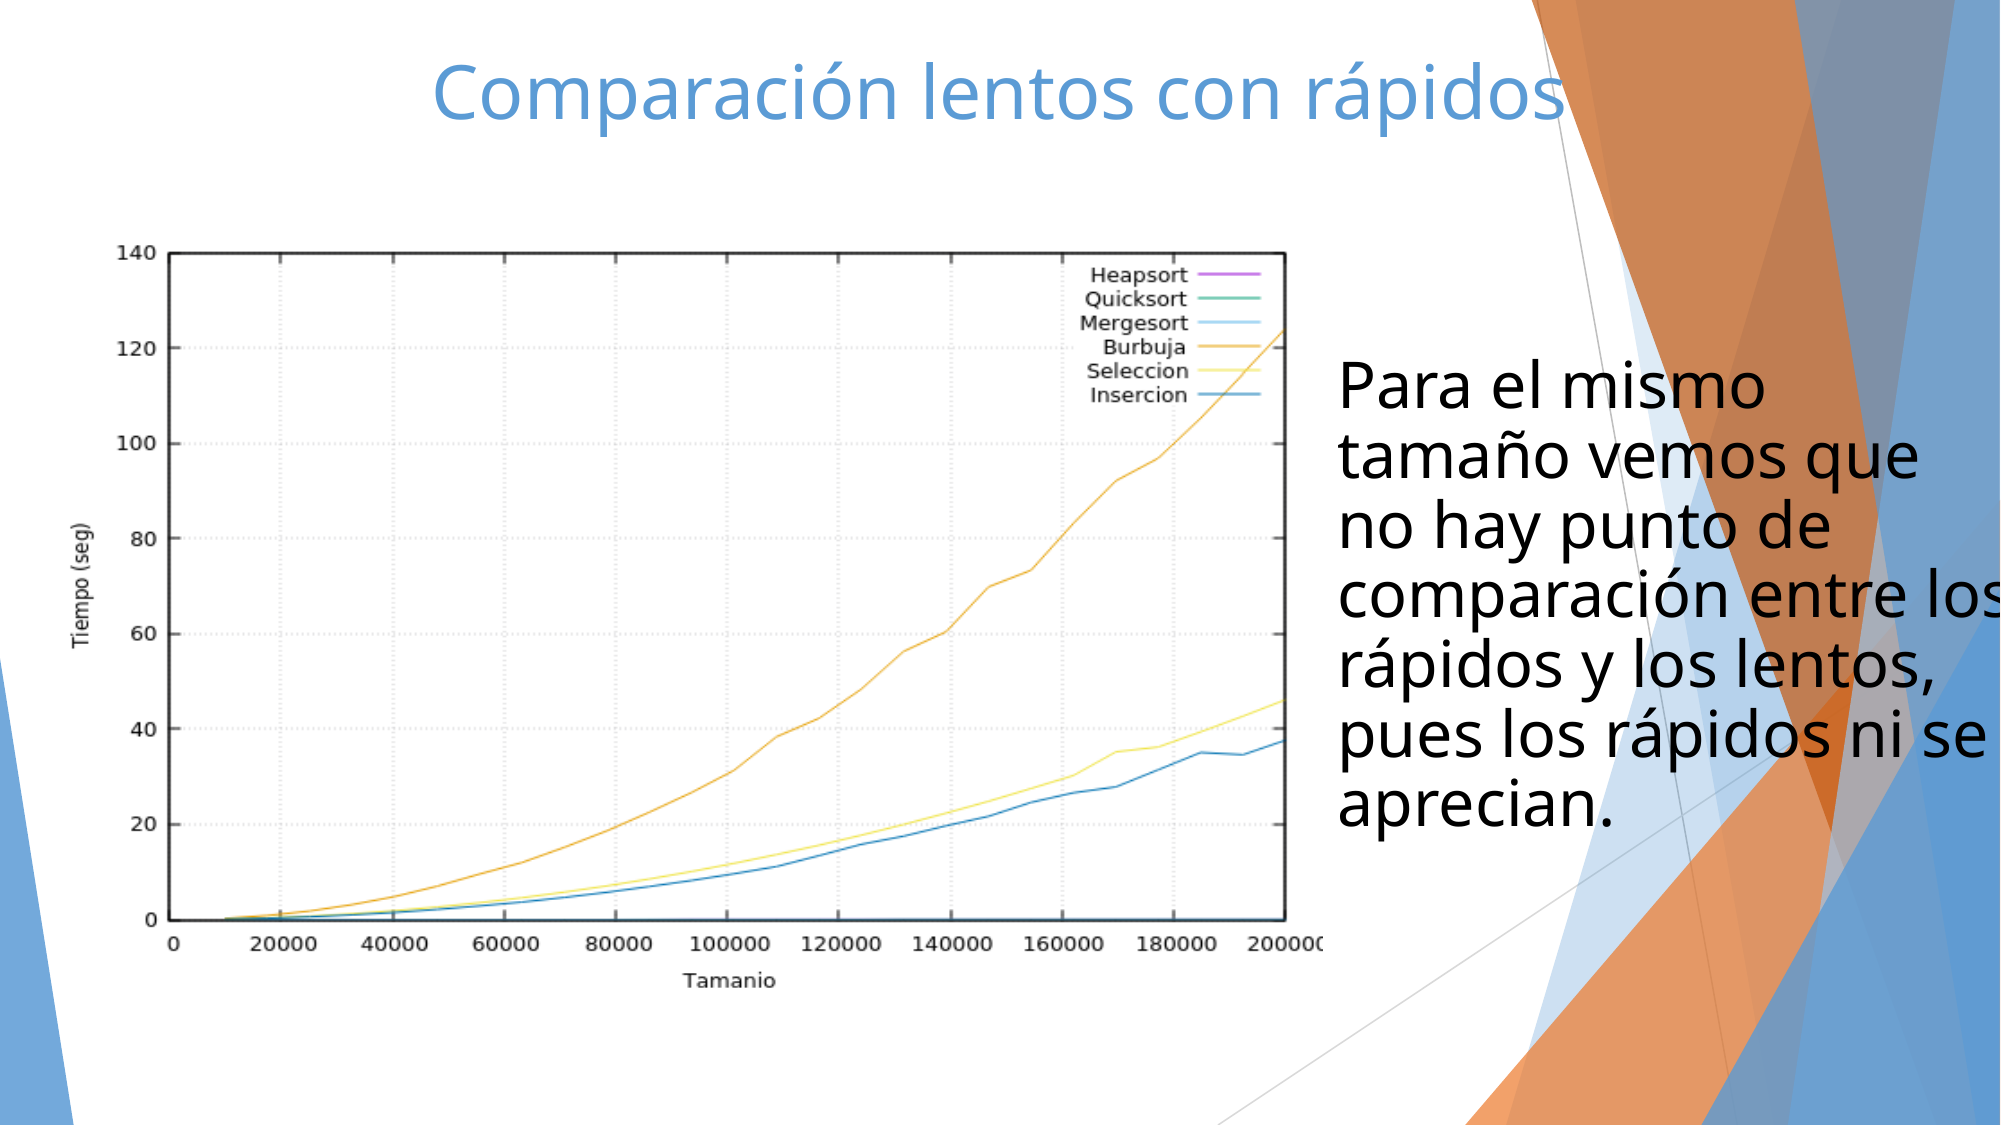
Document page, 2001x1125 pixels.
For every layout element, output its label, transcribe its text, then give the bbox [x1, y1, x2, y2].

picture [60, 228, 1323, 996]
text_box Para el mismo tamaño vemos que no hay punto de comparación entre los rápidos y los lentos, pues los rápidos ni se aprecian. [1323, 345, 2000, 878]
title Comparación lentos con rápidos [0, 36, 2000, 148]
